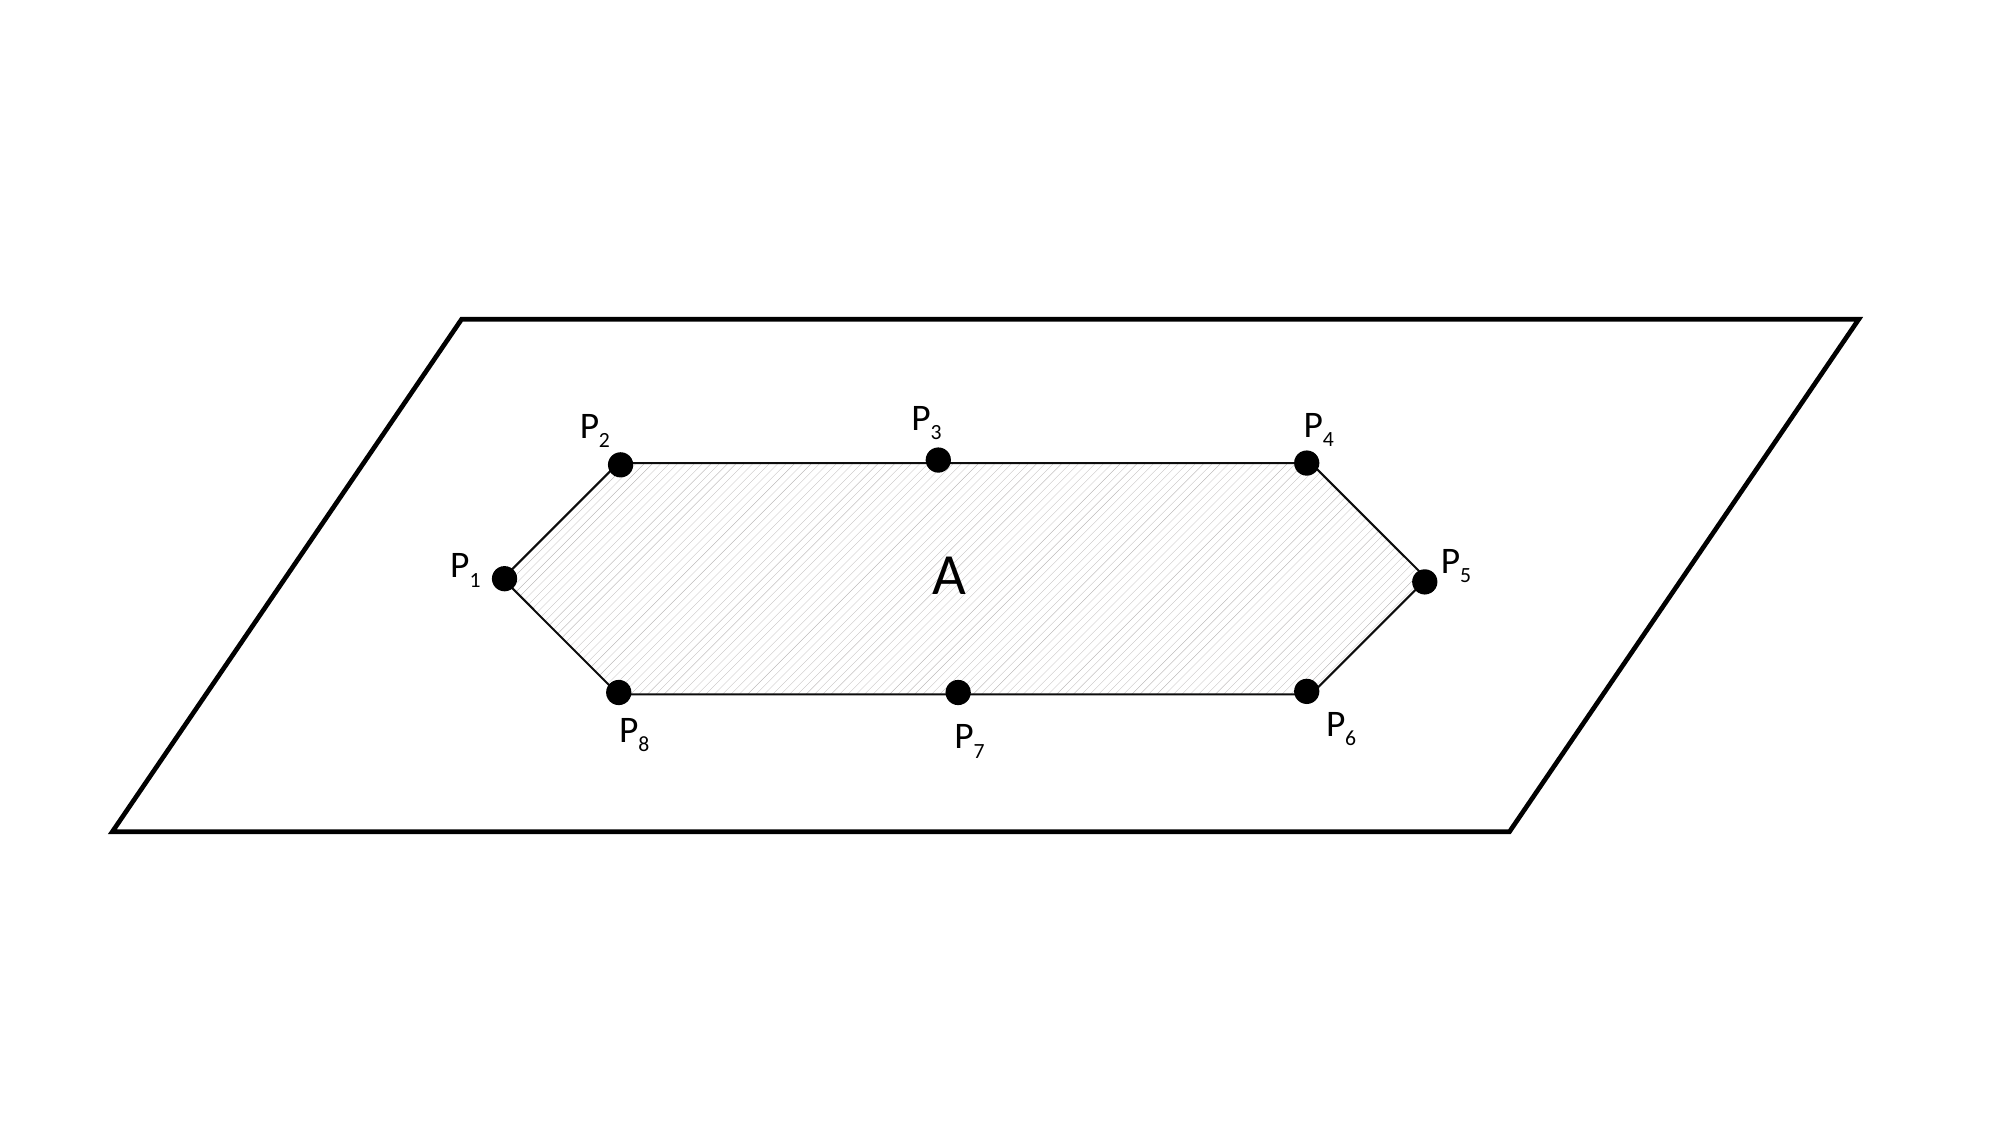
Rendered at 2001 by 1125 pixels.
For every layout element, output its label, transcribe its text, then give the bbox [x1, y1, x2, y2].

text_box P3 [896, 385, 957, 452]
text_box P6 [1311, 691, 1372, 758]
text_box P2 [564, 393, 625, 460]
text_box А [917, 528, 982, 614]
text_box P8 [604, 697, 665, 764]
text_box P5 [1426, 528, 1487, 595]
text_box P1 [435, 532, 496, 599]
text_box [112, 319, 1859, 832]
text_box P7 [939, 704, 1000, 771]
text_box P4 [1288, 392, 1349, 459]
